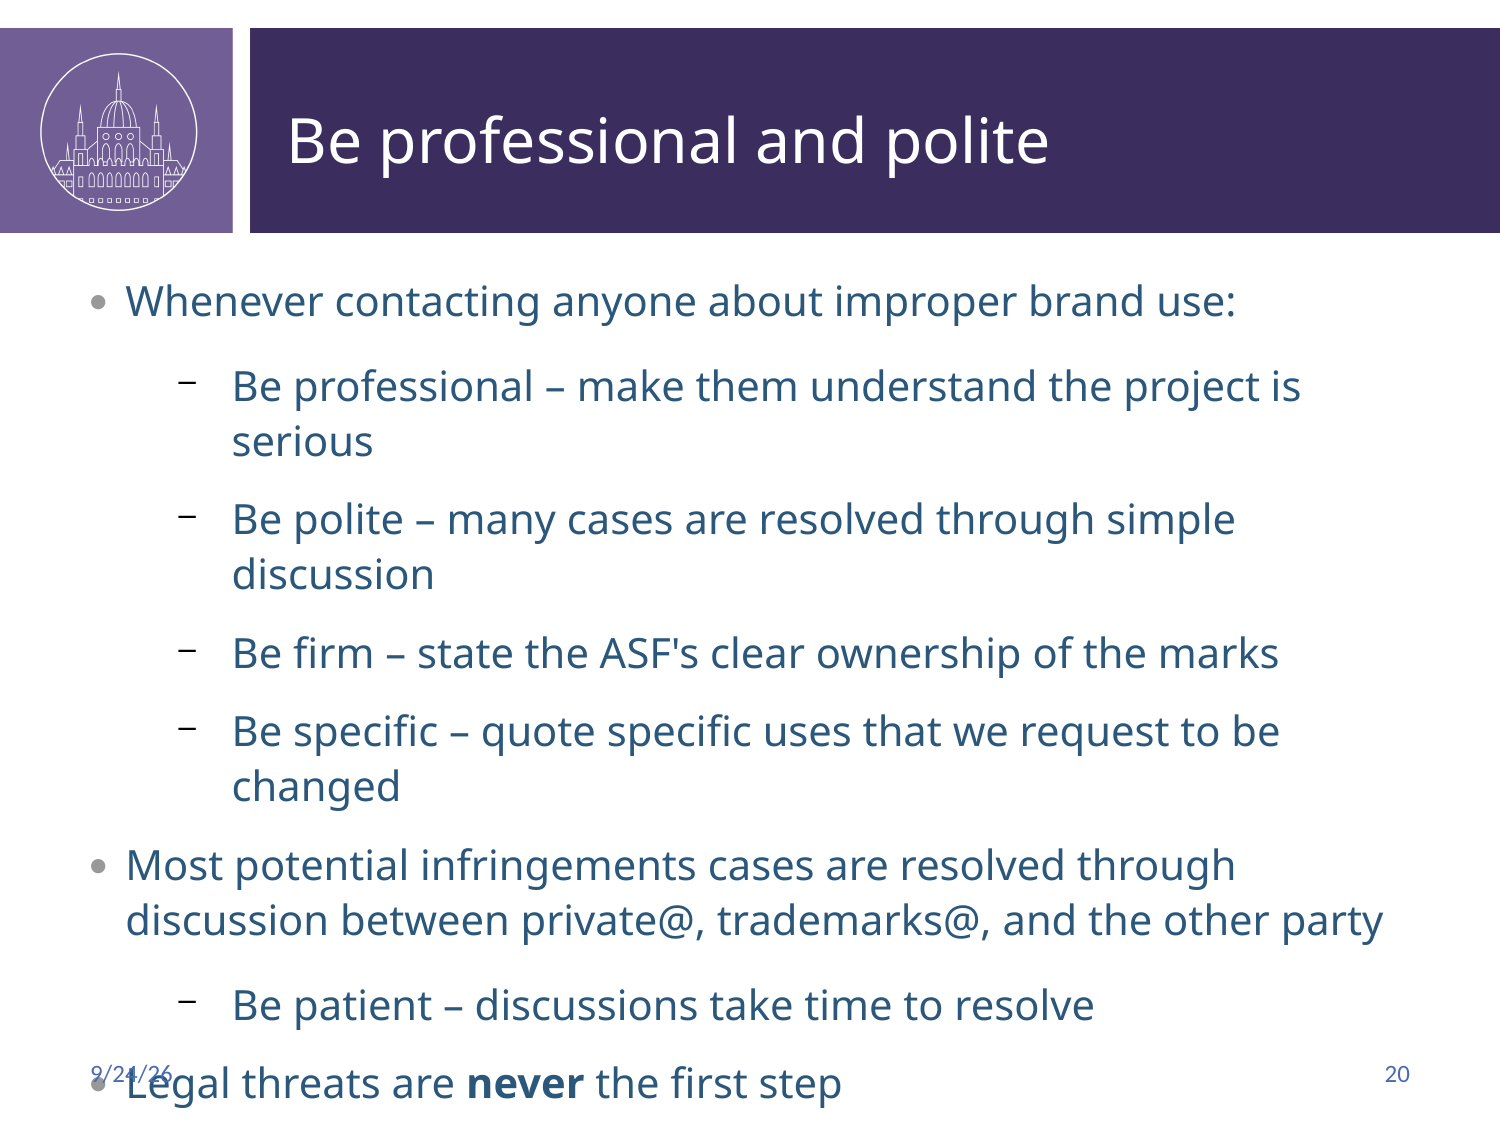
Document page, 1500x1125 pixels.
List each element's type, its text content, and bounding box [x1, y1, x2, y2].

title Be professional and polite [271, 45, 1468, 233]
picture [0, 28, 1500, 233]
slide_number <number> [1074, 1042, 1425, 1103]
slide_number 11/17/14 [75, 1042, 425, 1103]
list Whenever contacting anyone about improper brand use: Be professional – make them understand the project is serious Be polite – many cases are resolved through simple discussion Be firm – state the ASF's clear ownership of the marks Be specific – quote specific uses that we request to be changed Most potential infringements cases are resolved through discussion between private@, trademarks@, and the other party Be patient – discussions take time to resolve Legal threats are never the first step [75, 262, 1425, 1005]
footer [512, 1042, 988, 1103]
